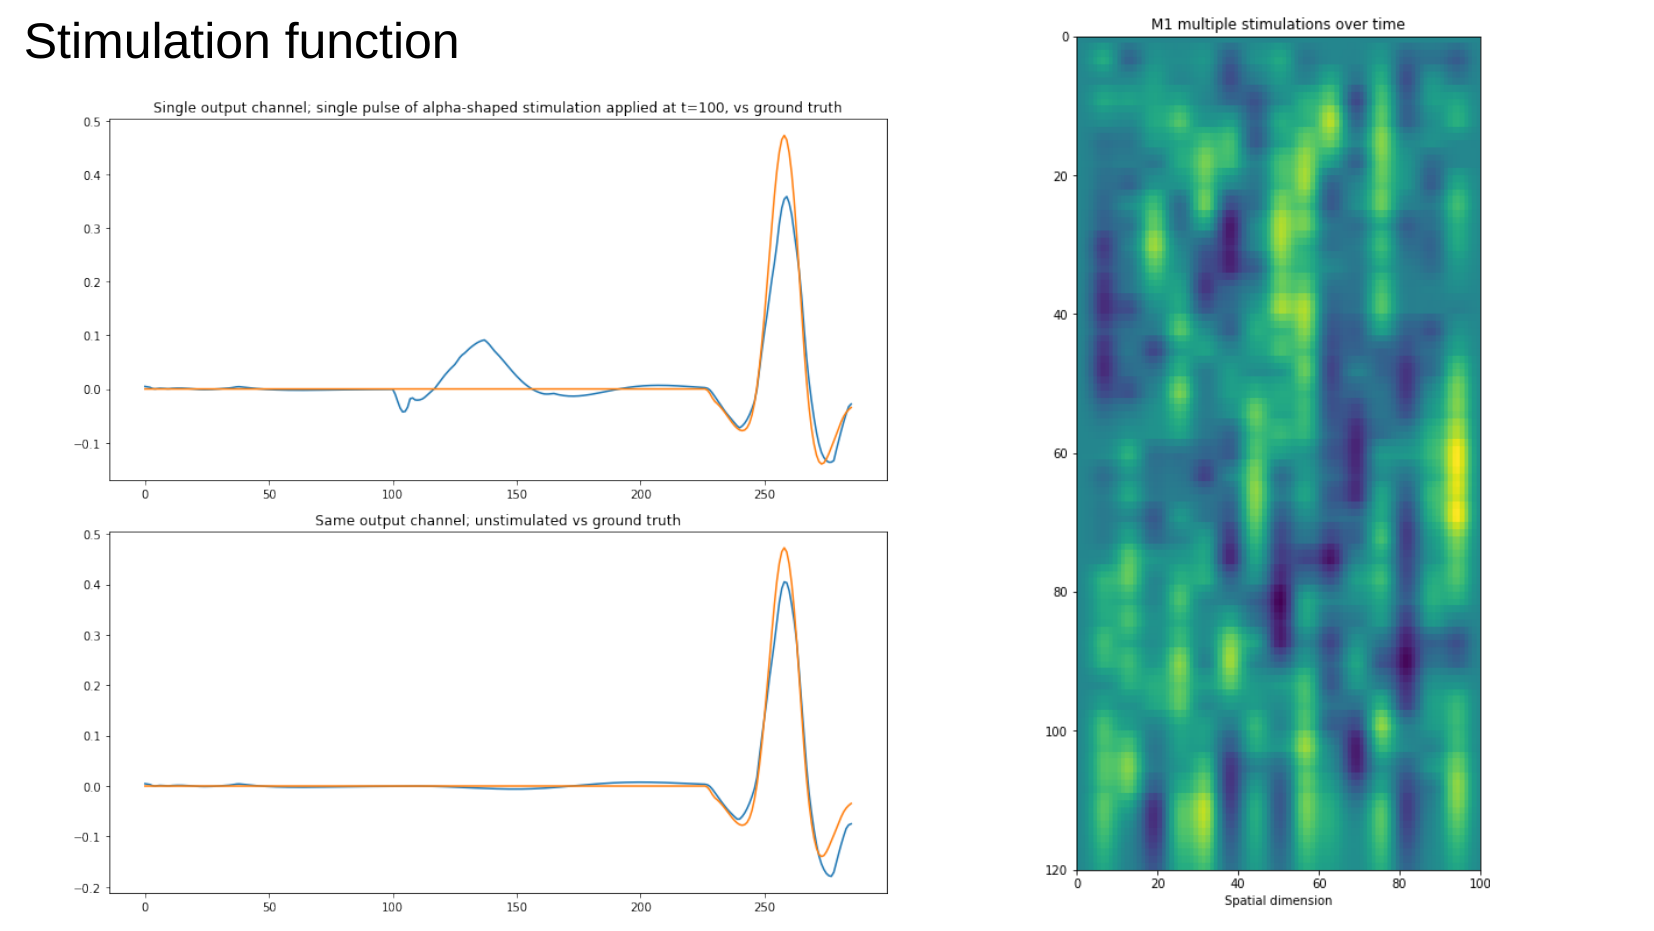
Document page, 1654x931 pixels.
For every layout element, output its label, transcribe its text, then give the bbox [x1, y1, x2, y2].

picture [1038, 9, 1490, 931]
picture [65, 93, 894, 921]
text_box Stimulation function [9, 6, 475, 77]
